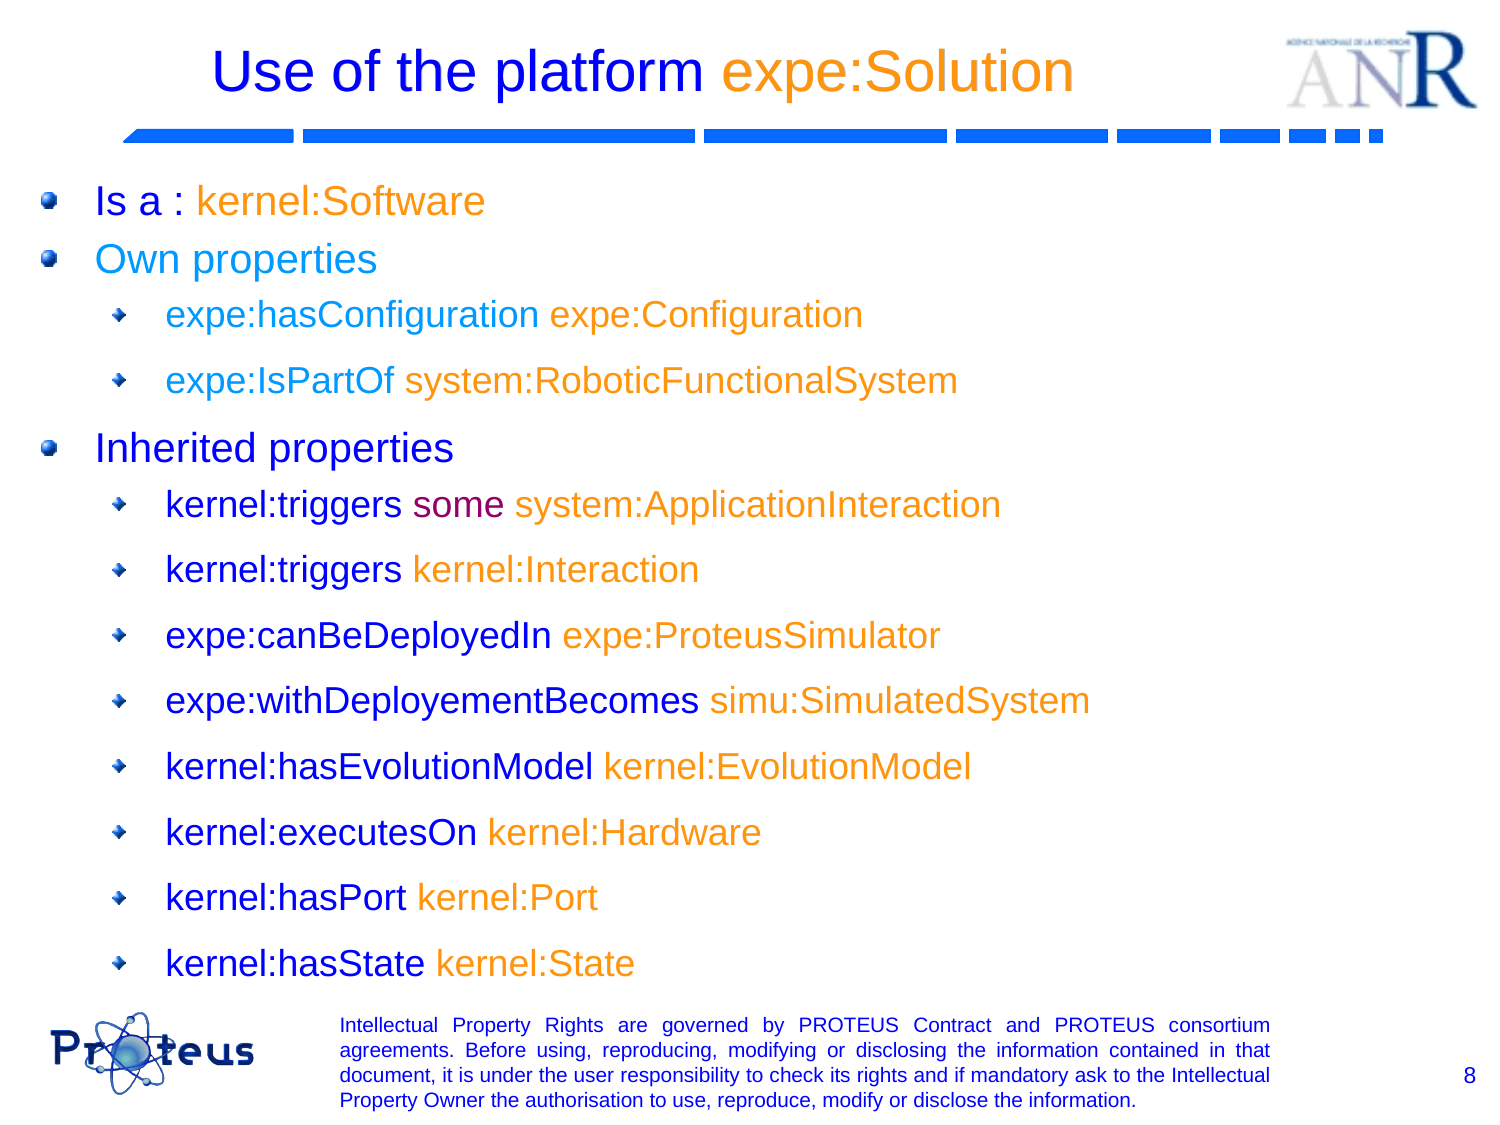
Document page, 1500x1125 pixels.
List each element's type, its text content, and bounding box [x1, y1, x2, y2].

picture [1281, 27, 1484, 115]
list Is a : kernel:Software Own properties expe:hasConfiguration expe:Configuration expe:IsPartOf system:RoboticFunctionalSystem Inherited properties kernel:triggers some system:ApplicationInteraction kernel:triggers kernel:Interaction expe:canBeDeployedIn expe:ProteusSimulator expe:withDeployementBecomes simu:SimulatedSystem kernel:hasEvolutionModel kernel:EvolutionModel kernel:executesOn kernel:Hardware kernel:hasPort kernel:Port kernel:hasState kernel:State [23, 177, 1441, 990]
picture [35, 1003, 272, 1101]
title Use of the platform expe:Solution [23, 19, 1264, 123]
